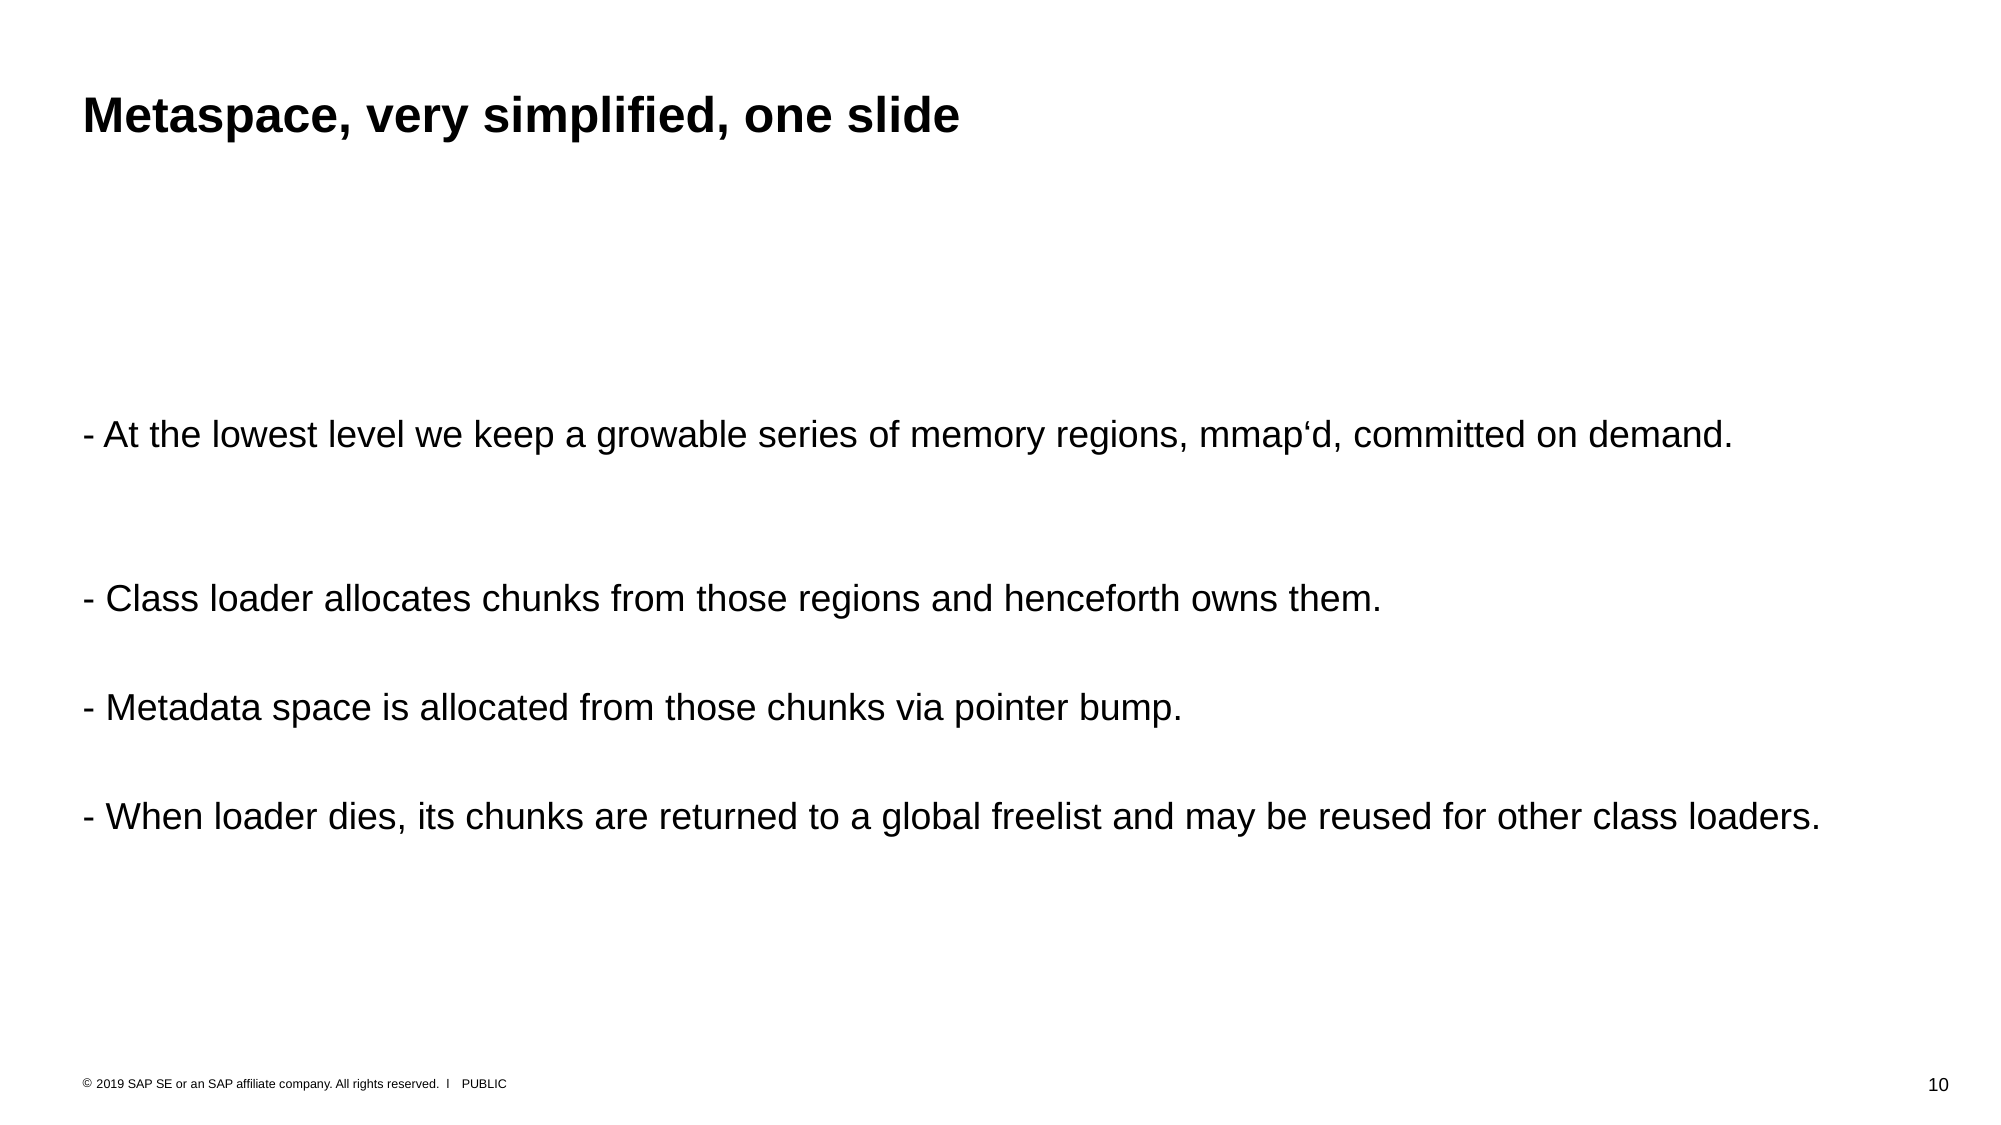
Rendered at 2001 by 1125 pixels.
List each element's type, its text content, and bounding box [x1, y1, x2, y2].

title Metaspace, very simplified, one slide [82, 82, 1918, 144]
subtitle - At the lowest level we keep a growable series of memory regions, mmap‘d, committed on demand. - Class loader allocates chunks from those regions and henceforth owns them. - Metadata space is allocated from those chunks via pointer bump. - When loader dies, its chunks are returned to a global freelist and may be reused for other class loaders. [82, 265, 1918, 1040]
